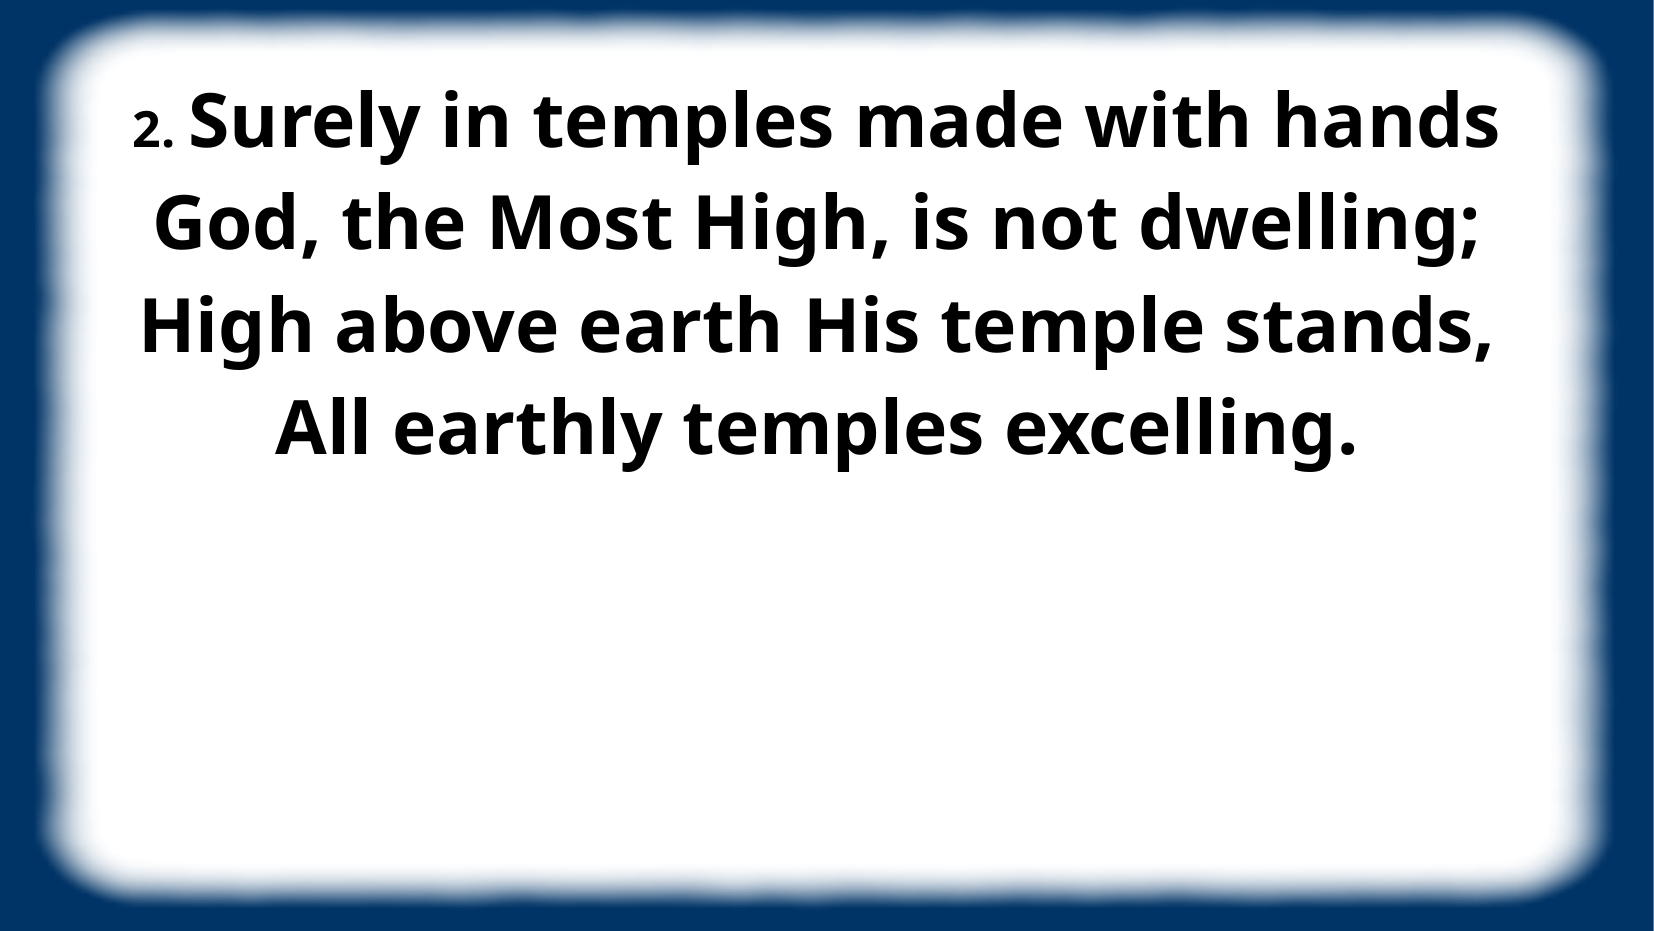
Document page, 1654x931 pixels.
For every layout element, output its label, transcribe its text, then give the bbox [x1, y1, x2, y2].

text_box 2. Surely in temples made with hands God, the Most High, is not dwelling; High above earth His temple stands, All earthly temples excelling. [75, 60, 1561, 473]
picture [0, 0, 1654, 931]
